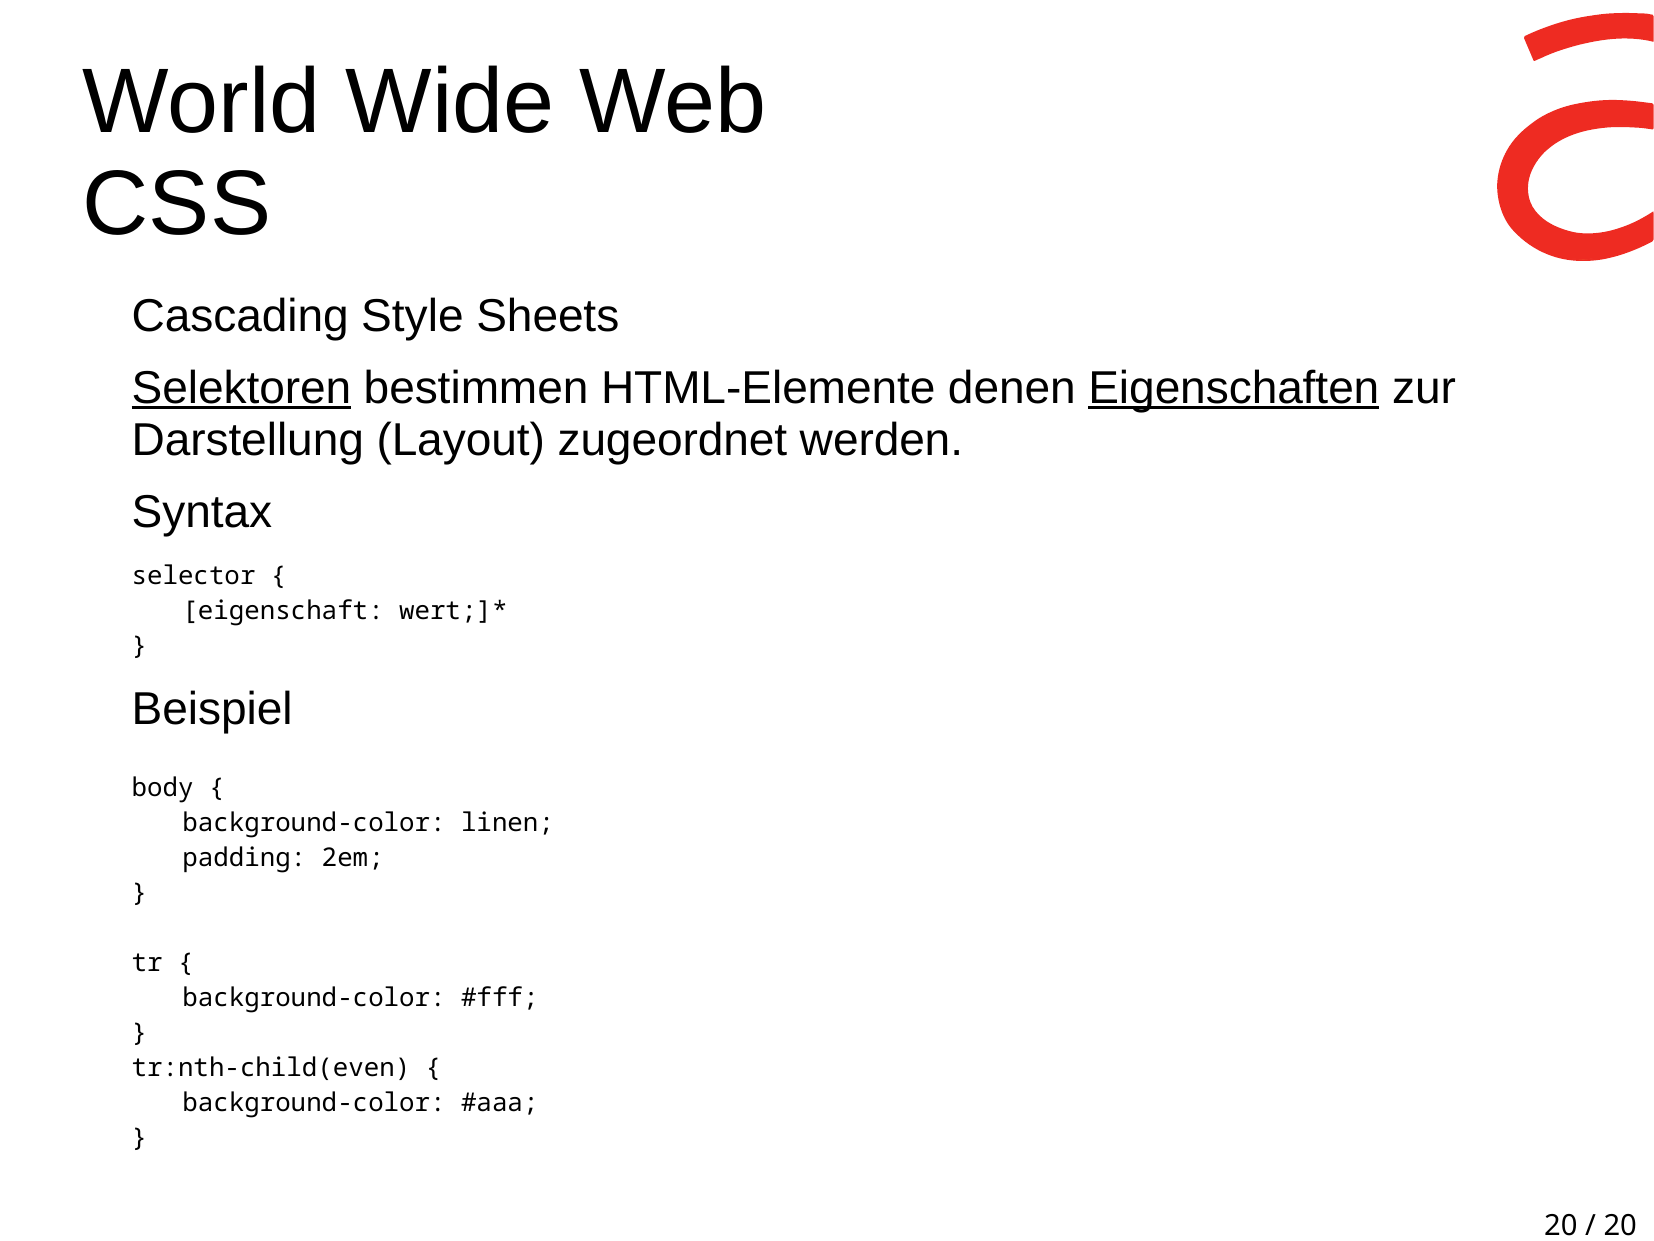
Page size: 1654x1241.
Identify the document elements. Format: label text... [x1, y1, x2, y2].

list Cascading Style Sheets Selektoren bestimmen HTML-Elemente denen Eigenschaften zur Darstellung (Layout) zugeordnet werden. Syntax selector { [eigenschaft: wert;]* } Beispiel body { background-color: linen; padding: 2em; } tr { background-color: #fff; } tr:nth-child(even) { background-color: #aaa; } [82, 290, 1571, 1158]
title World Wide Web CSS [82, 49, 1571, 257]
